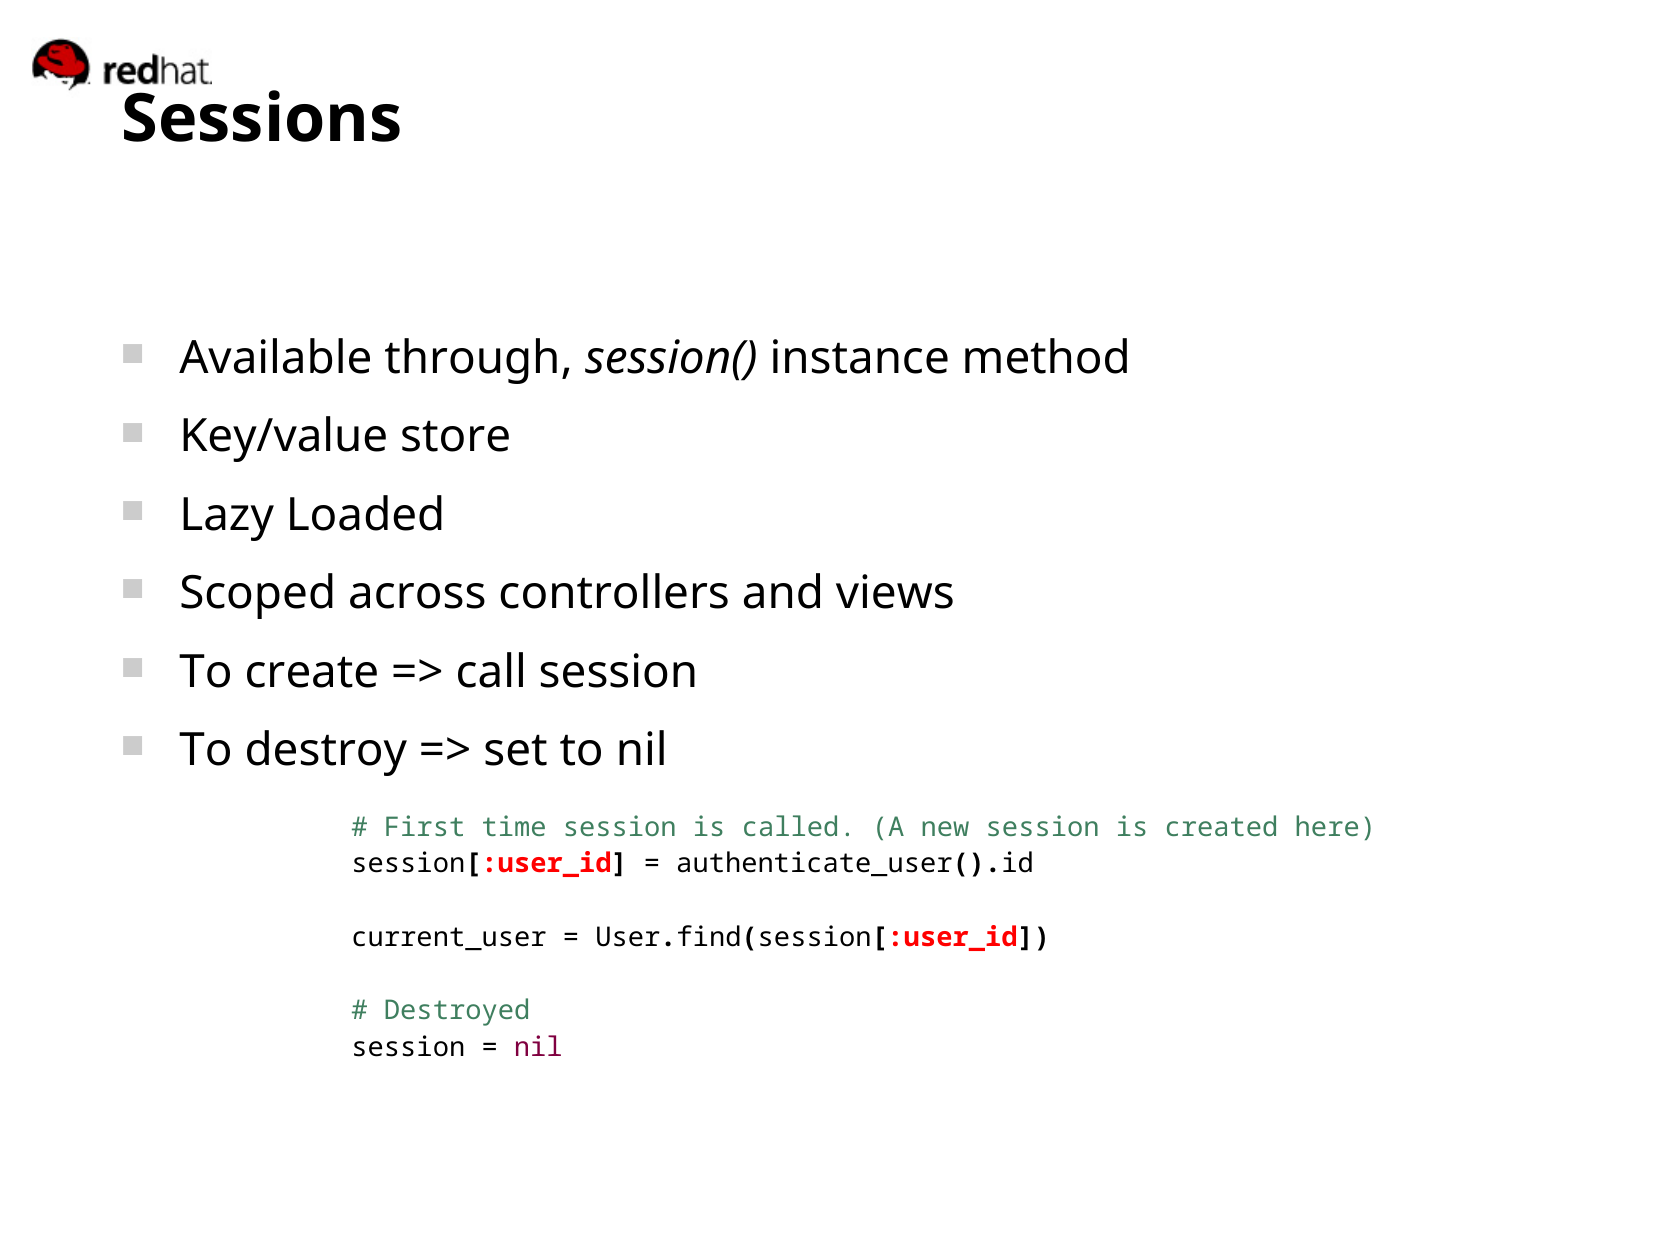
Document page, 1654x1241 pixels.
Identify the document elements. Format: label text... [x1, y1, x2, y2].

picture [31, 37, 212, 98]
text_box # First time session is called. (A new session is created here) session[:user_id] = authenticate_user().id current_user = User.find(session[:user_id]) # Destroyed session = nil [351, 807, 1454, 1058]
title Sessions [121, 89, 1534, 324]
list Available through, session() instance method Key/value store Lazy Loaded Scoped across controllers and views To create => call session To destroy => set to nil [123, 324, 1536, 1106]
